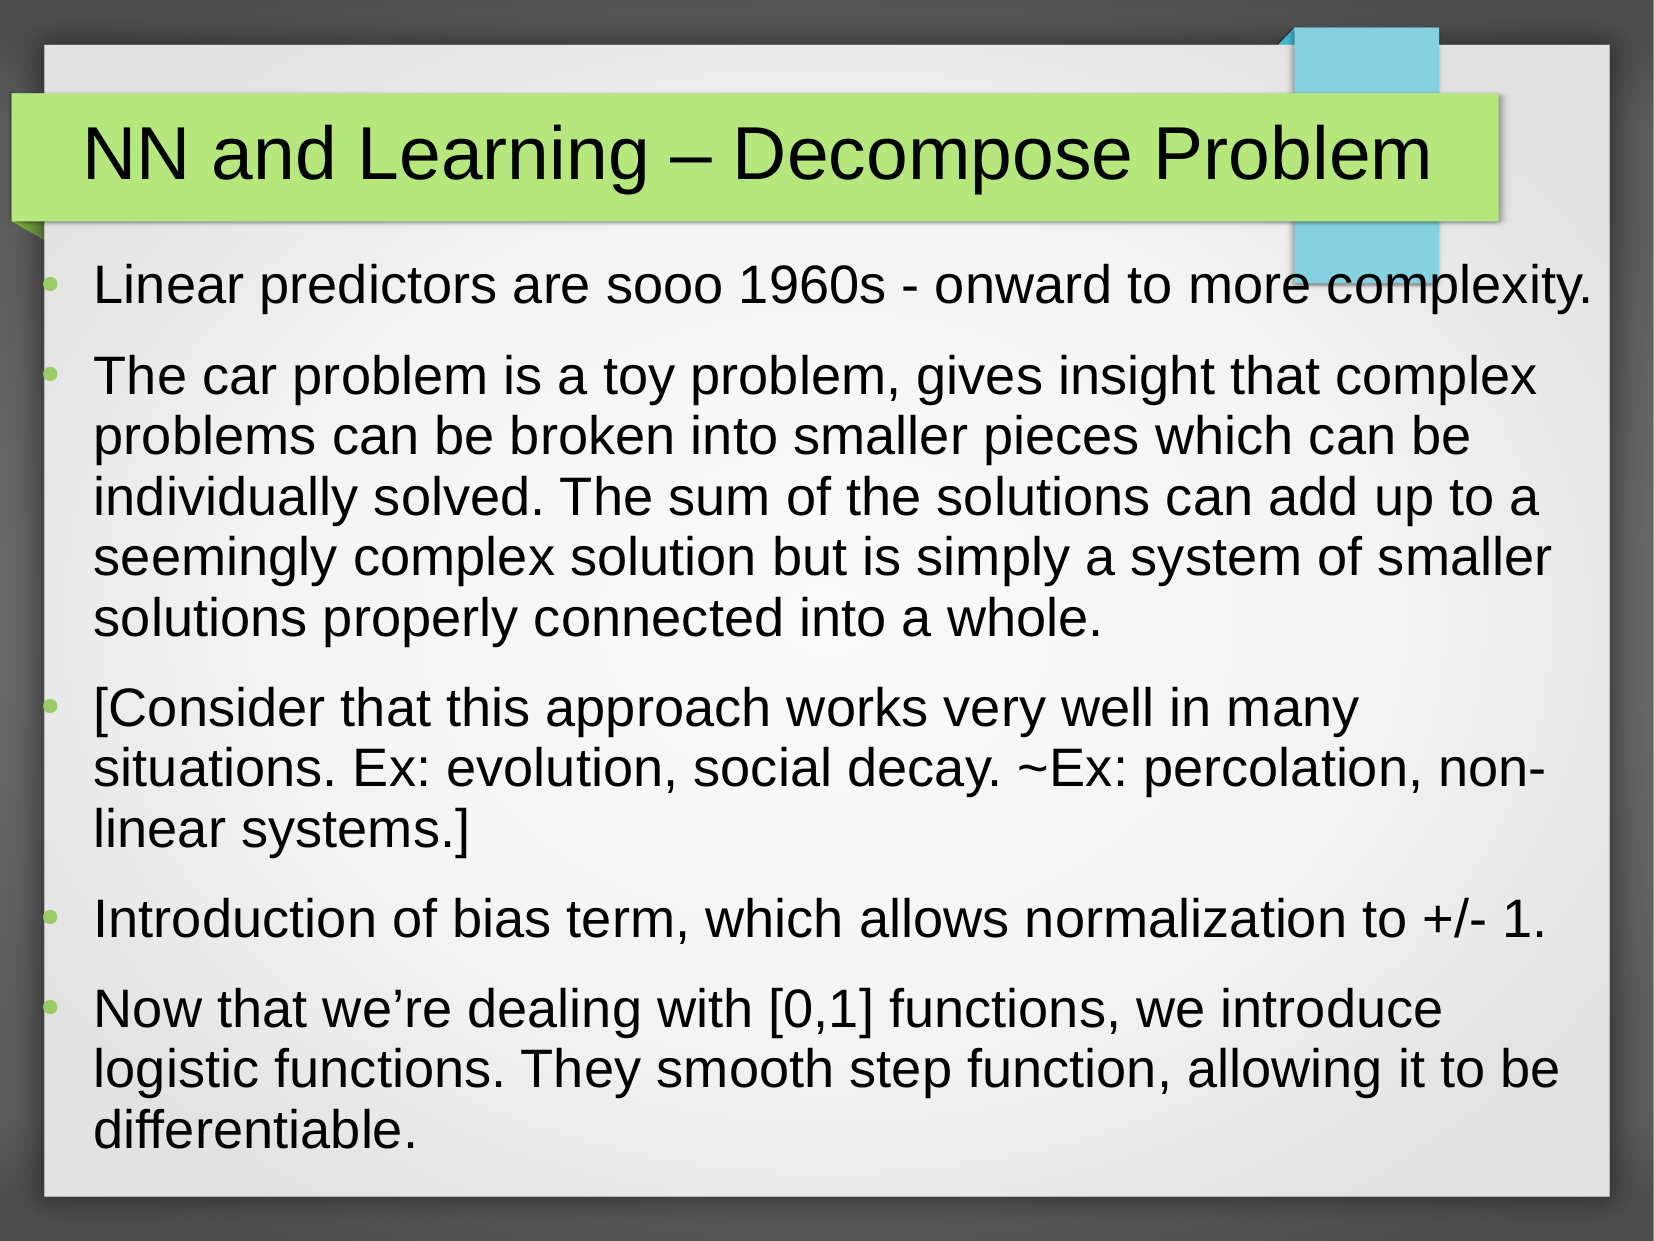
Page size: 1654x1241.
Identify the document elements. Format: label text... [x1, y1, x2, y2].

title NN and Learning – Decompose Problem [82, 94, 1486, 213]
list Linear predictors are sooo 1960s - onward to more complexity. The car problem is a toy problem, gives insight that complex problems can be broken into smaller pieces which can be individually solved. The sum of the solutions can add up to a seemingly complex solution but is simply a system of smaller solutions properly connected into a whole. [Consider that this approach works very well in many situations. Ex: evolution, social decay. ~Ex: percolation, non-linear systems.] Introduction of bias term, which allows normalization to +/- 1. Now that we’re dealing with [0,1] functions, we introduce logistic functions. They smooth step function, allowing it to be differentiable. [22, 255, 1598, 1186]
picture [0, 0, 1654, 1241]
